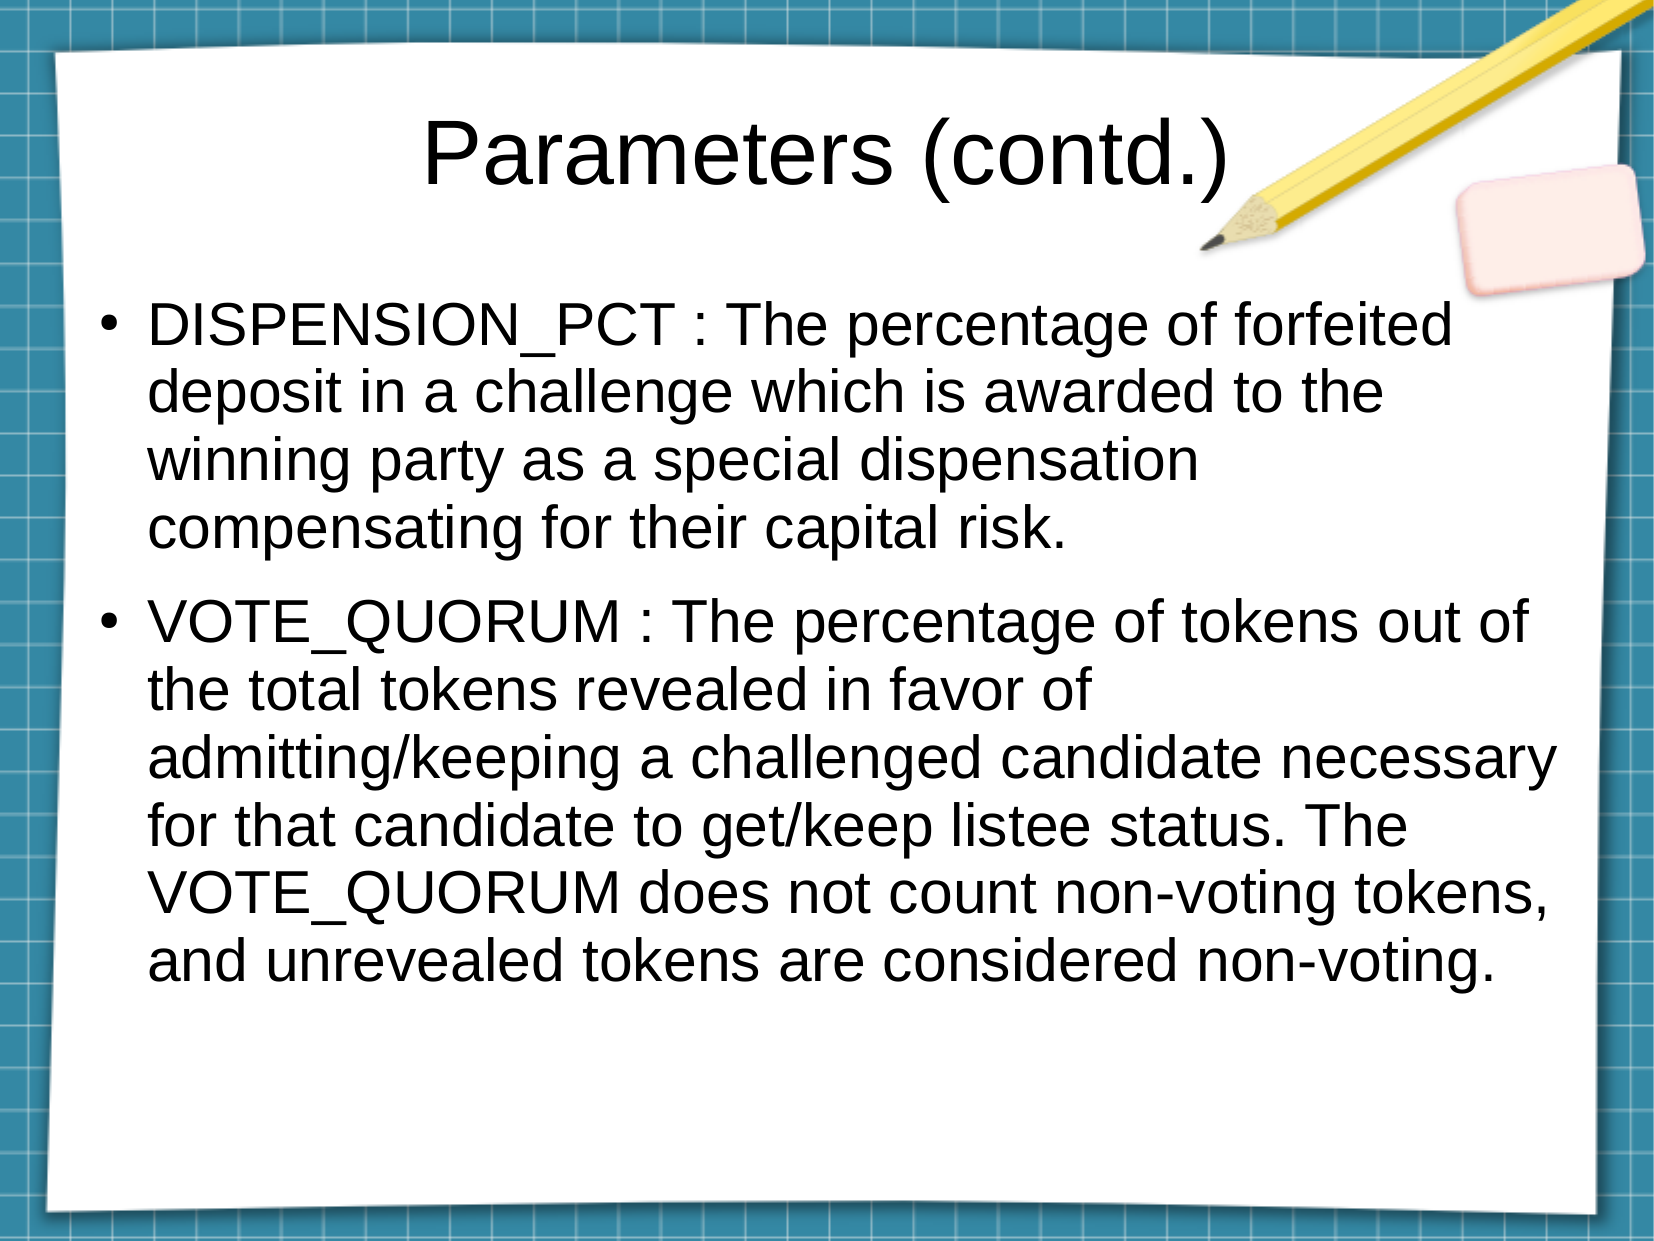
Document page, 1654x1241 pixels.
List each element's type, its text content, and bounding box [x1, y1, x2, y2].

picture [0, 0, 1654, 1241]
title Parameters (contd.) [82, 49, 1571, 257]
list DISPENSION_PCT : The percentage of forfeited deposit in a challenge which is awarded to the winning party as a special dispensation compensating for their capital risk. VOTE_QUORUM : The percentage of tokens out of the total tokens revealed in favor of admitting/keeping a challenged candidate necessary for that candidate to get/keep listee status. The VOTE_QUORUM does not count non-voting tokens, and unrevealed tokens are considered non-voting. [82, 290, 1571, 1010]
